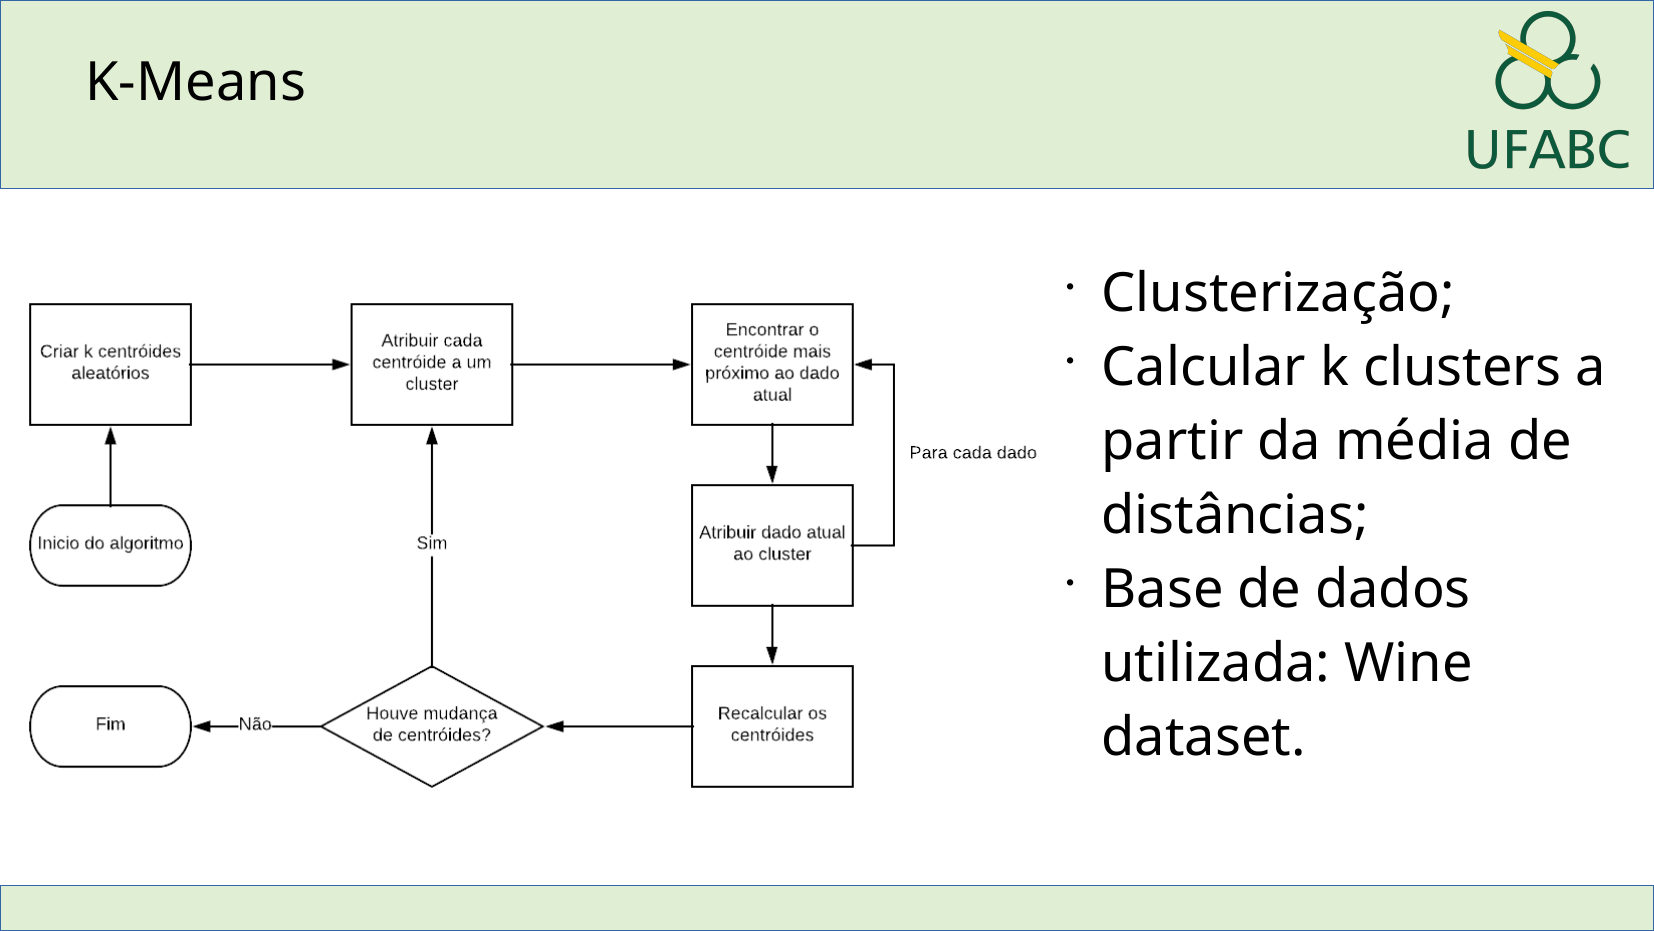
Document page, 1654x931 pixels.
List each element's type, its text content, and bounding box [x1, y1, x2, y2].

text_box [0, 885, 1051, 931]
text_box [0, 0, 1654, 189]
picture [0, 264, 1134, 827]
text_box Clusterização; Calcular k clusters a partir da média de distâncias; Base de dados utilizada: Wine dataset. [1051, 245, 1654, 931]
picture [1464, 11, 1630, 181]
text_box K-Means [70, 35, 367, 157]
